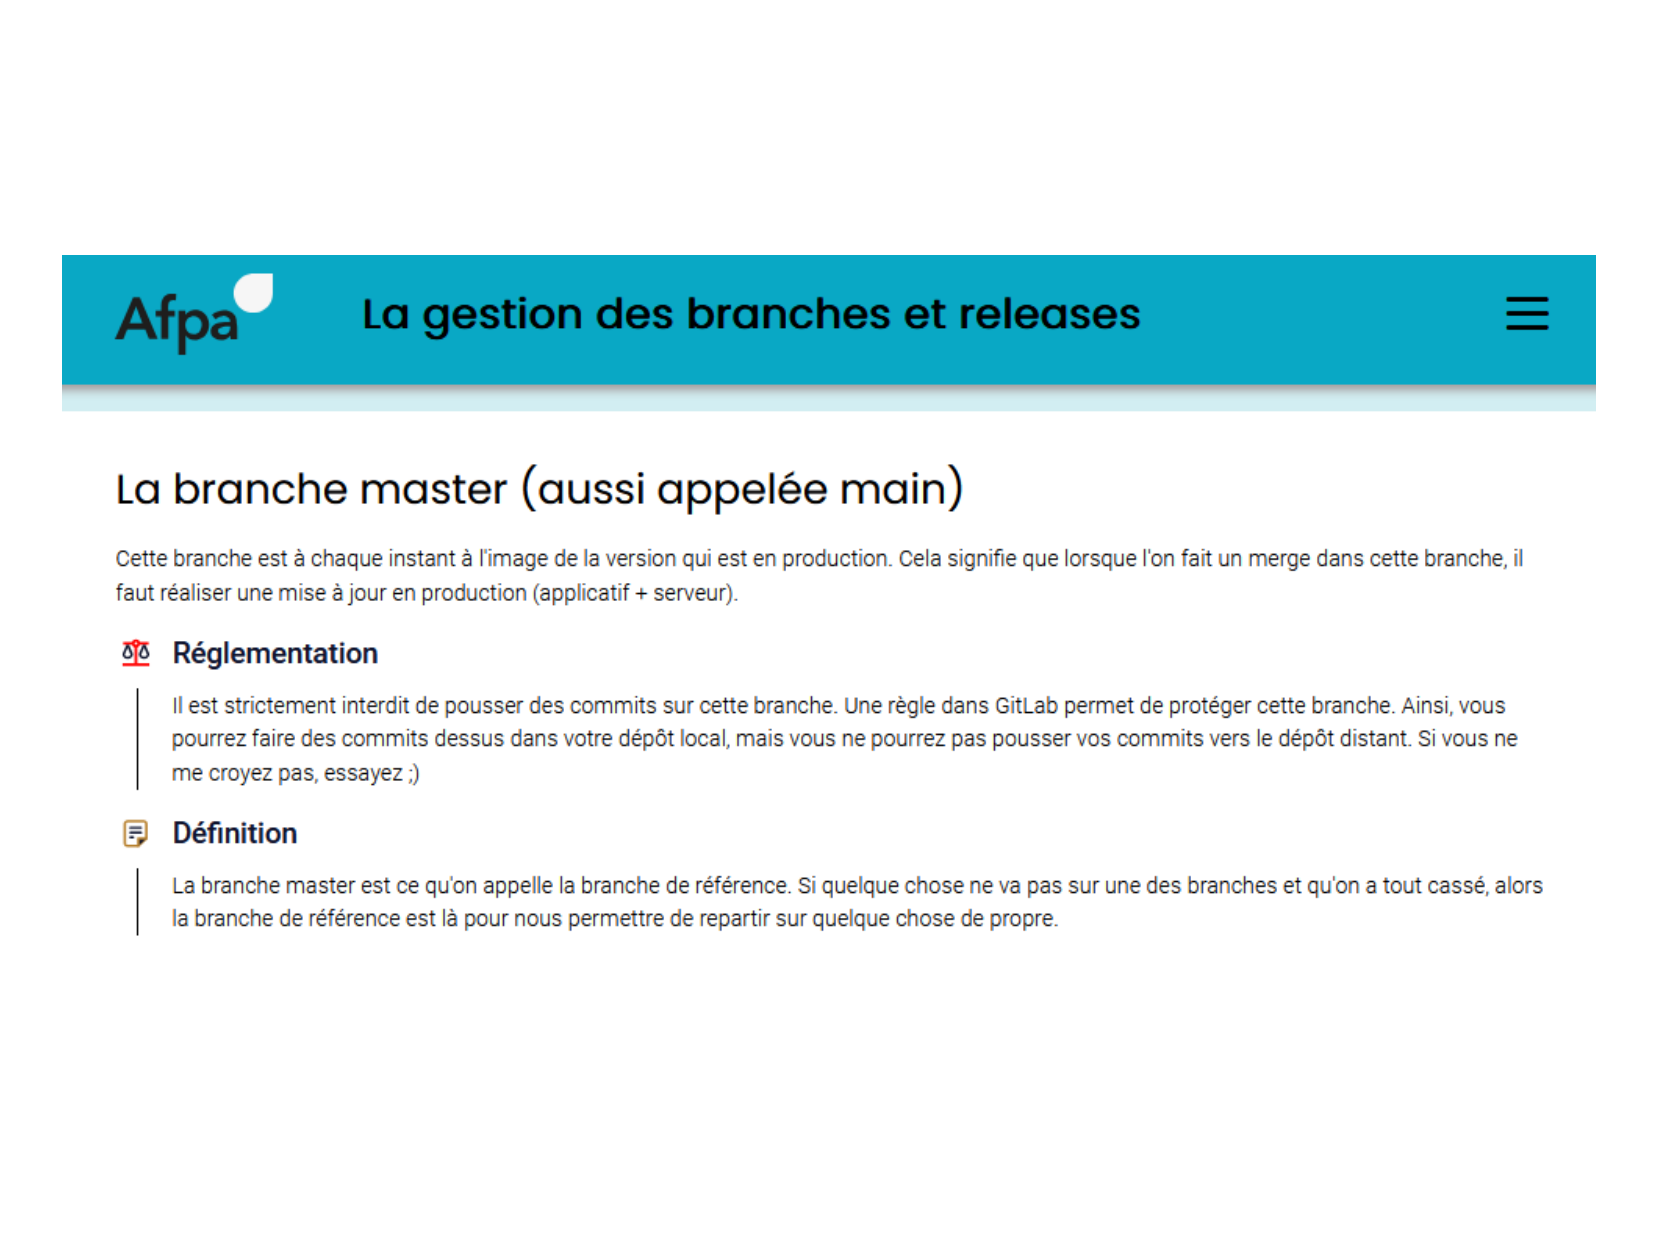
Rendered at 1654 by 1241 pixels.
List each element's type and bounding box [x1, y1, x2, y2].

picture [62, 255, 1596, 989]
